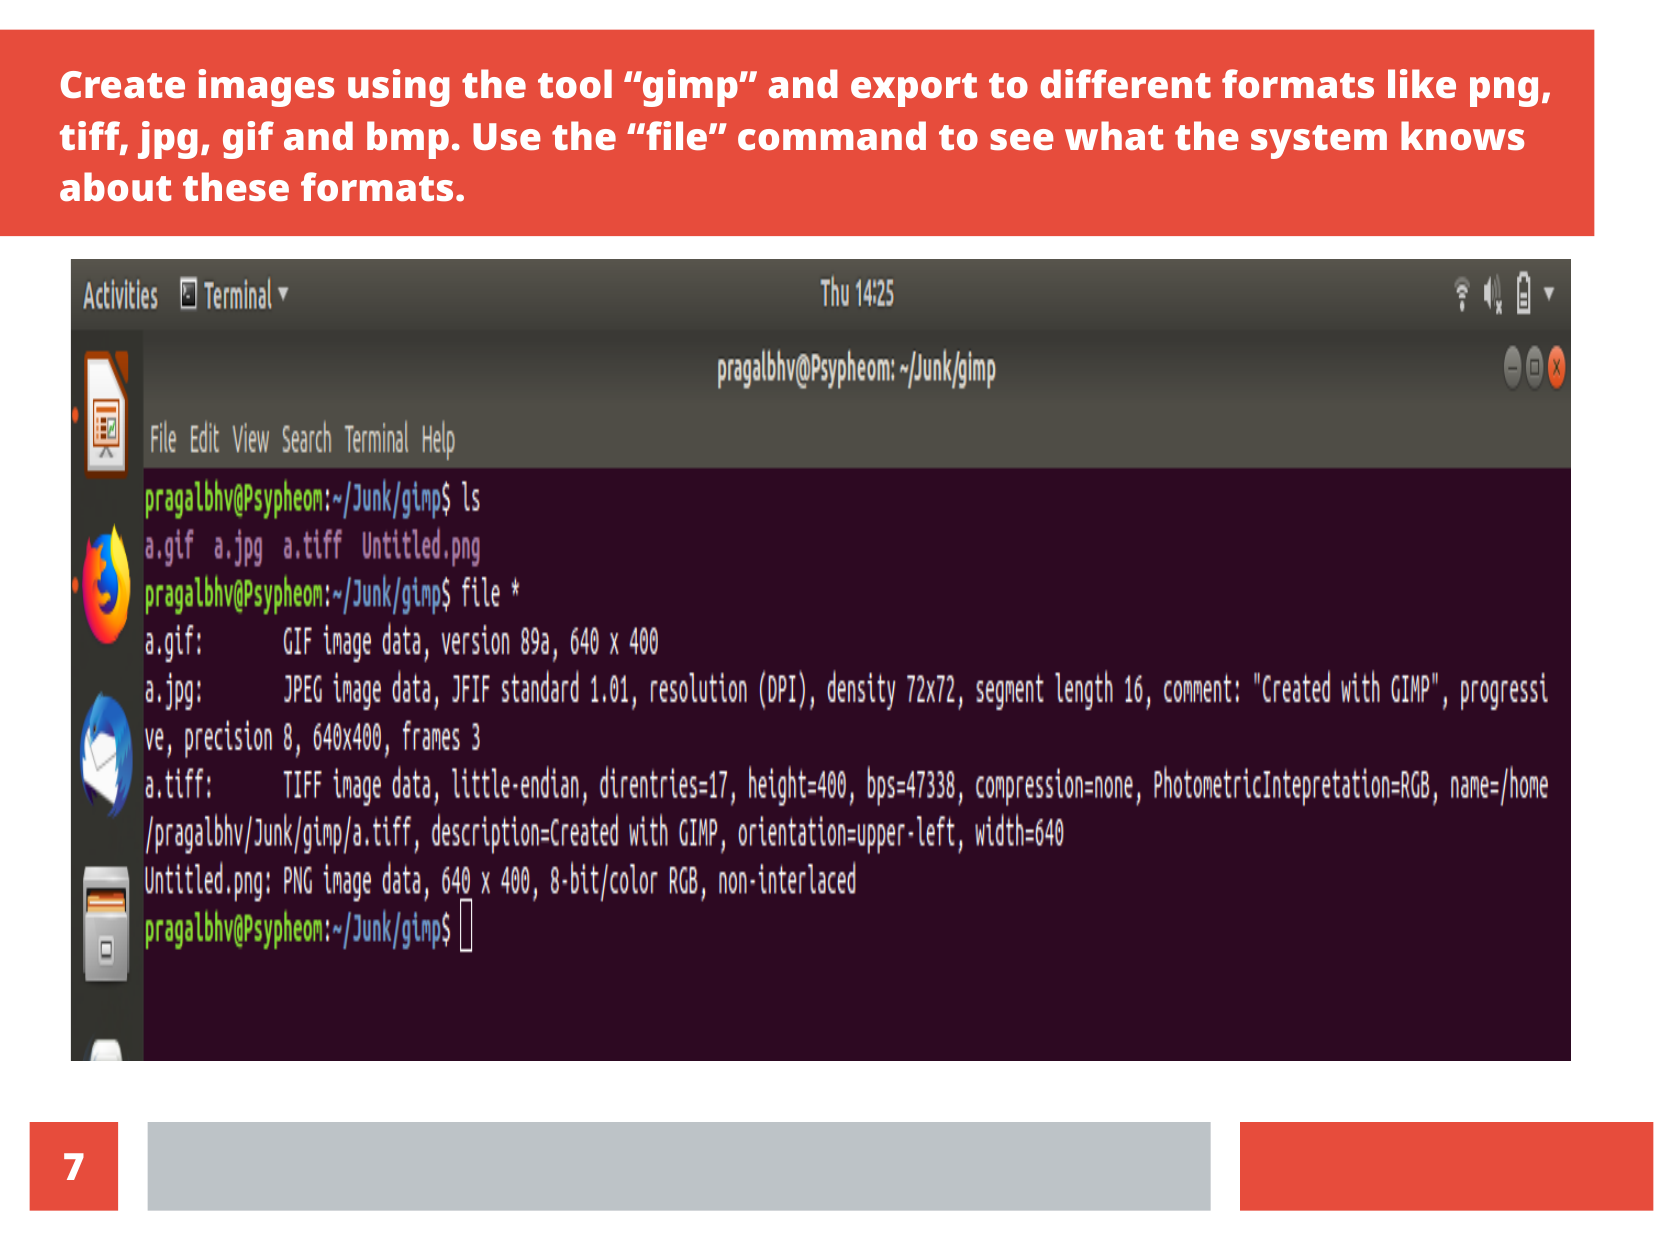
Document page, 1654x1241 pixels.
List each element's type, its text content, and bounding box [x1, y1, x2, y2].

title Create images using the tool “gimp” and export to different formats like png, tiff, jpg, gif and bmp. Use the “file” command to see what the system knows about these formats. [59, 59, 1595, 207]
picture [70, 259, 1571, 1061]
